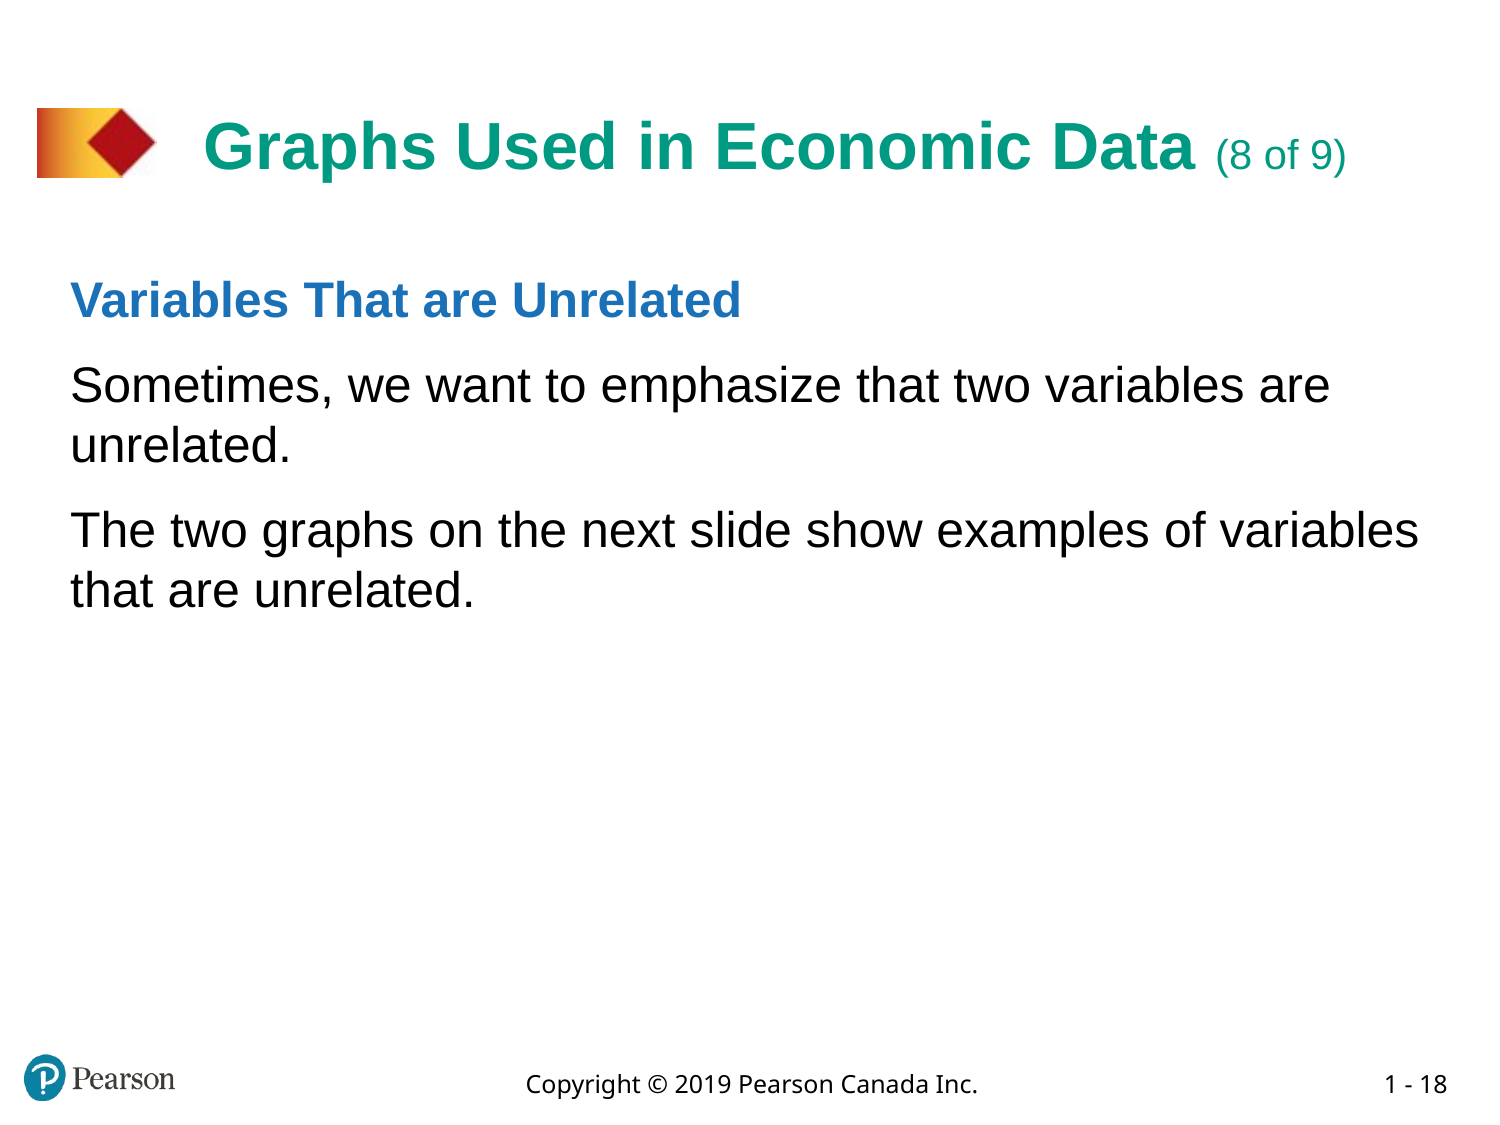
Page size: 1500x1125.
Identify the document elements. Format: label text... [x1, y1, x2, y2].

picture [24, 1054, 43, 1074]
picture [24, 1084, 35, 1101]
list Variables That are Unrelated Sometimes, we want to emphasize that two variables are unrelated. The two graphs on the next slide show examples of variables that are unrelated. [37, 259, 1463, 1038]
picture [37, 108, 157, 178]
title Graphs Used in Economic Data (8 of 9) [188, 50, 1364, 236]
picture [49, 1054, 175, 1101]
picture [31, 1063, 59, 1095]
